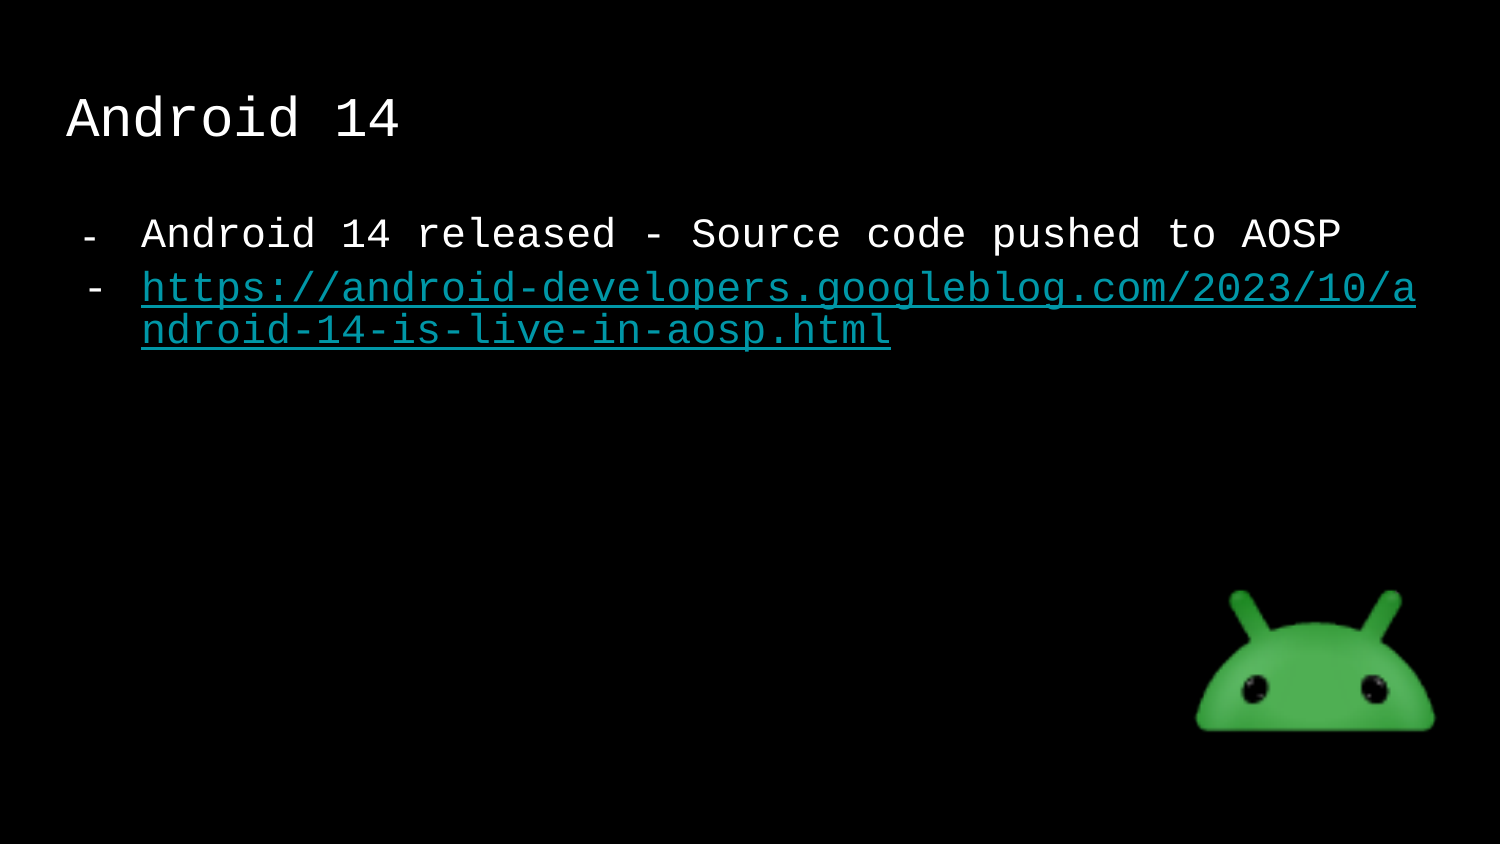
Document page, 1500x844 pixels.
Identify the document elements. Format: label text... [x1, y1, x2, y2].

title Android 14 [51, 74, 1449, 169]
picture [1166, 512, 1467, 812]
list Android 14 released - Source code pushed to AOSP https://android-developers.googleblog.com/2023/10/android-14-is-live-in-aosp.html [51, 190, 1449, 752]
